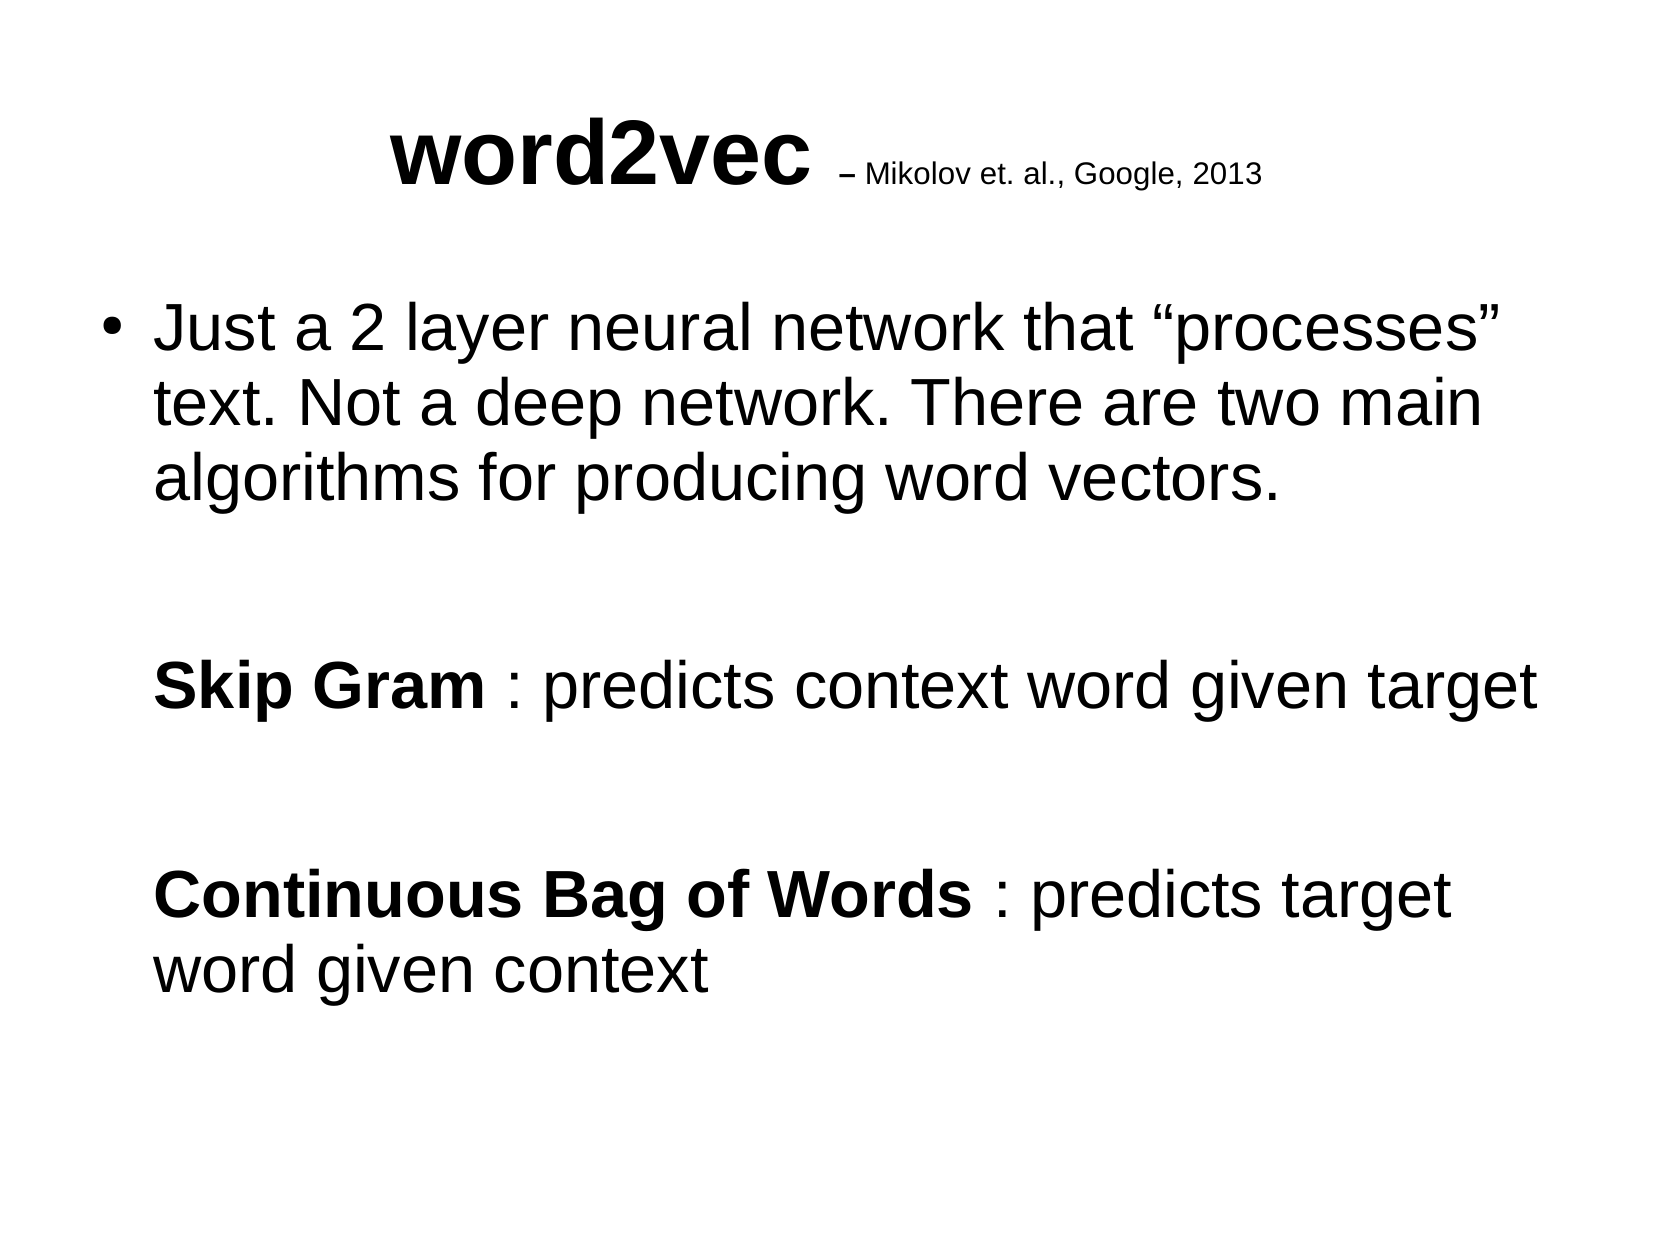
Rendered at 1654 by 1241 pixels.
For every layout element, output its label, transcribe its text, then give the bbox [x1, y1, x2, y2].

title word2vec – Mikolov et. al., Google, 2013 [82, 49, 1571, 257]
list Just a 2 layer neural network that “processes” text. Not a deep network. There are two main algorithms for producing word vectors. Skip Gram : predicts context word given target Continuous Bag of Words : predicts target word given context [82, 290, 1571, 1010]
